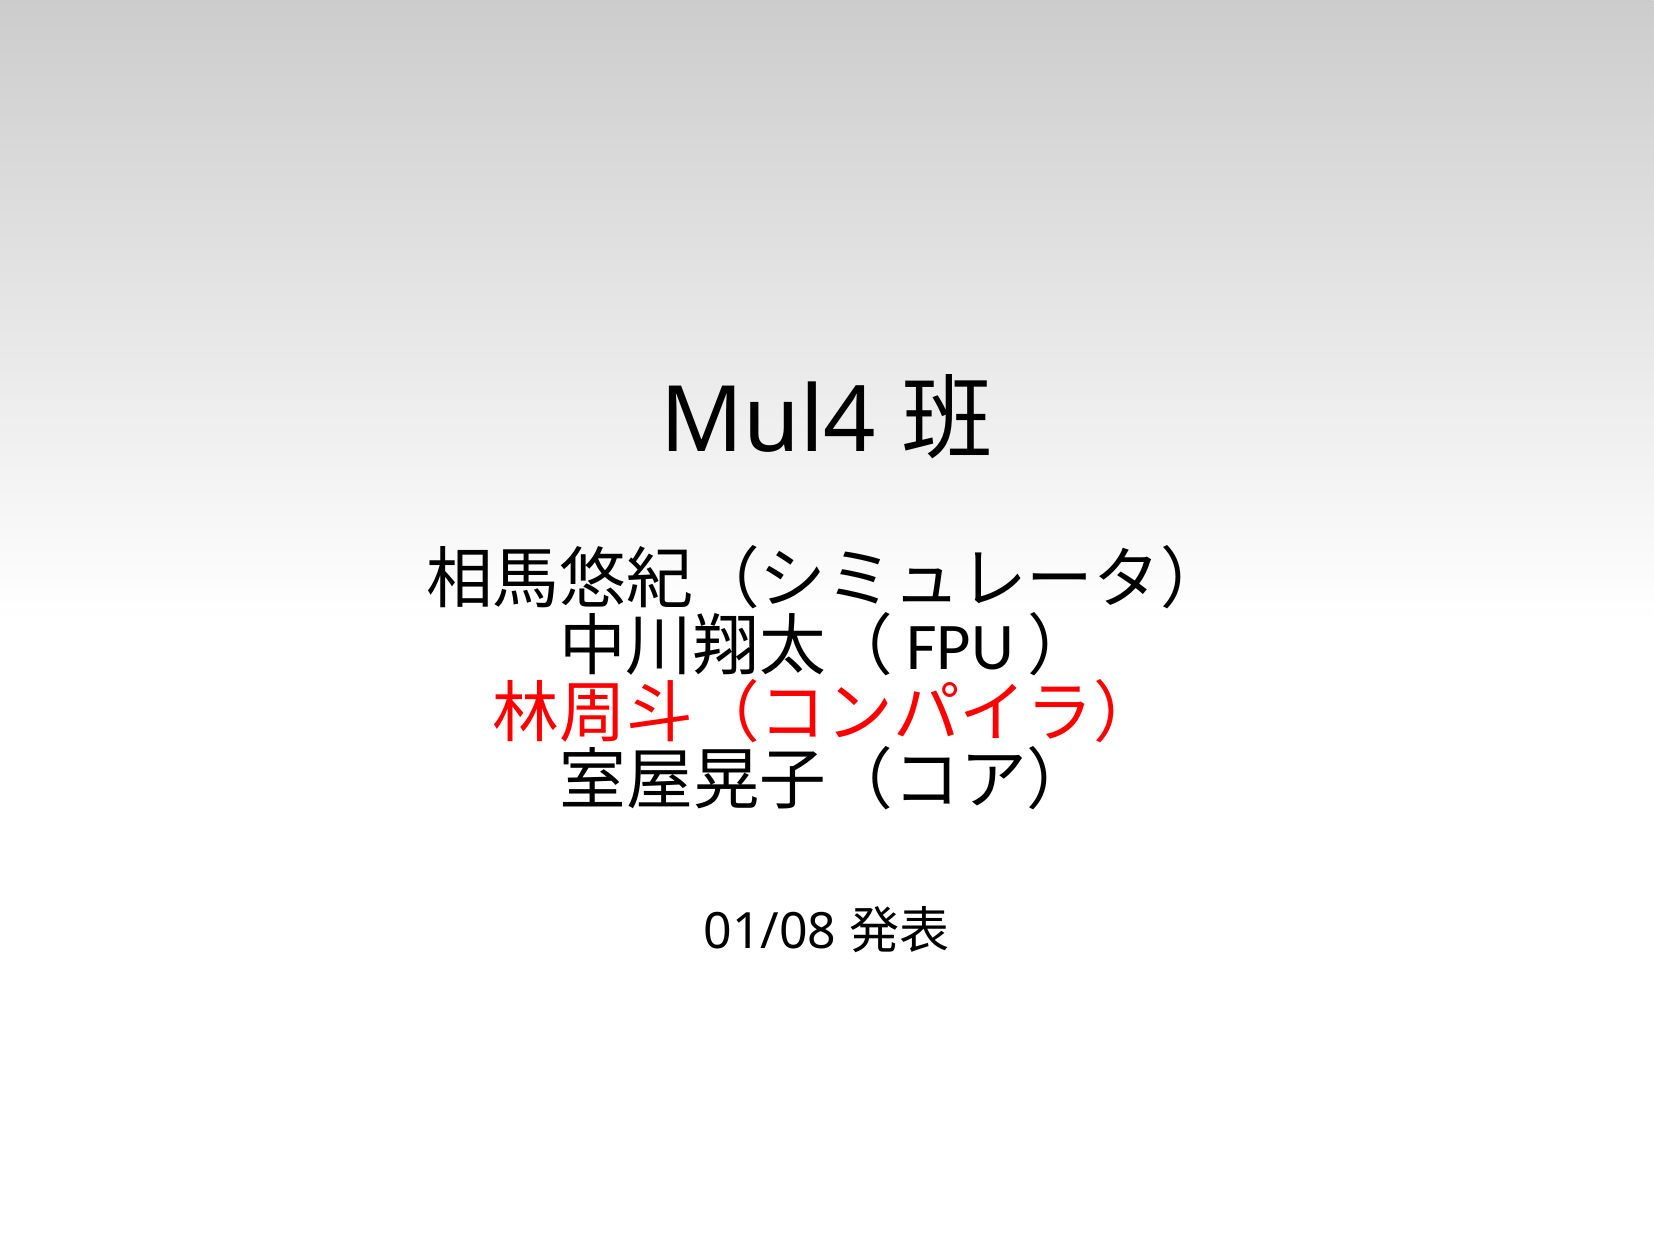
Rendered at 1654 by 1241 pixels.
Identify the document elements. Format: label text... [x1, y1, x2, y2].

subtitle Mul4班 相馬悠紀（シミュレータ） 中川翔太（FPU） 林周斗（コンパイラ） 室屋晃子（コア） 01/08発表 [82, 49, 1571, 1109]
